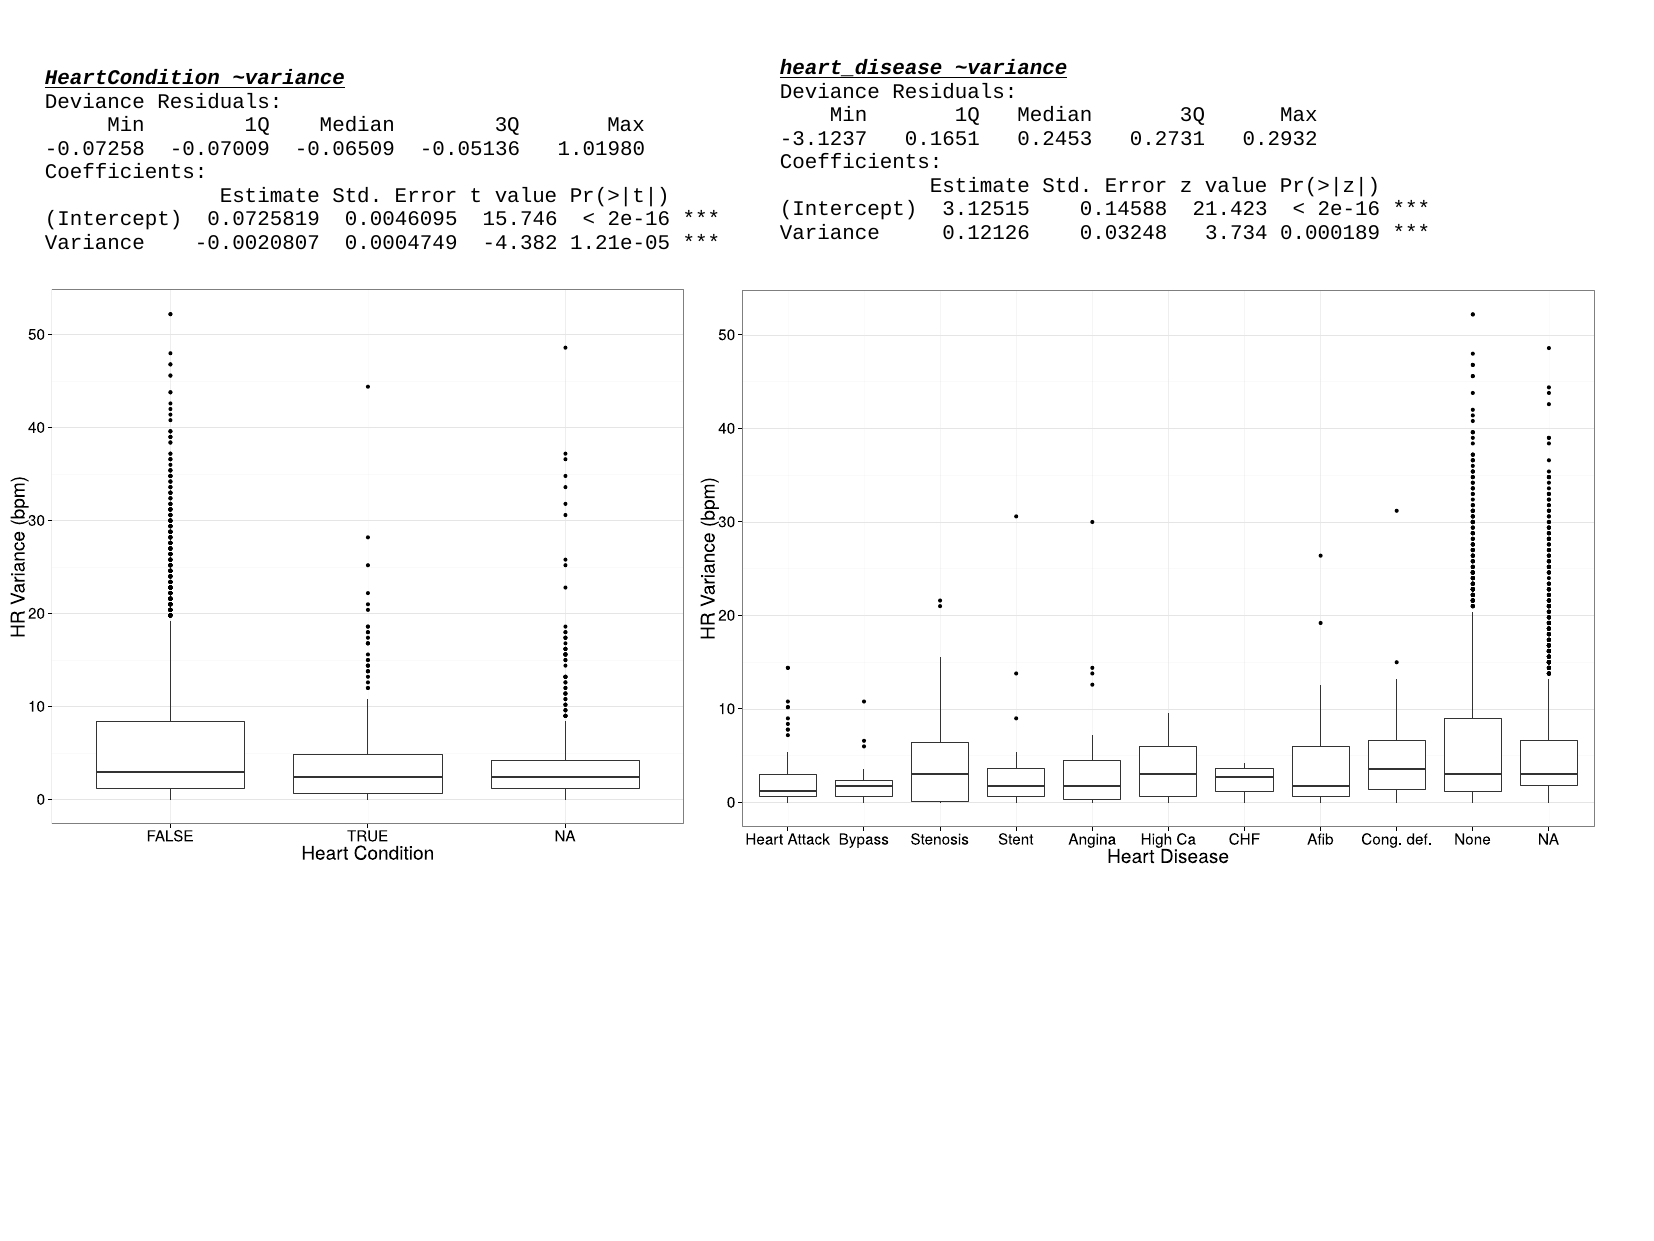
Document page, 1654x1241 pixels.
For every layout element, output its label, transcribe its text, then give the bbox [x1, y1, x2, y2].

text_box heart_disease ~variance Deviance Residuals: Min 1Q Median 3Q Max -3.1237 0.1651 0.2453 0.2731 0.2932 Coefficients: Estimate Std. Error z value Pr(>|z|) (Intercept) 3.12515 0.14588 21.423 < 2e-16 *** Variance 0.12126 0.03248 3.734 0.000189 *** [765, 50, 1645, 256]
picture [690, 276, 1609, 874]
picture [0, 276, 689, 871]
text_box HeartCondition ~variance Deviance Residuals: Min 1Q Median 3Q Max -0.07258 -0.07009 -0.06509 -0.05136 1.01980 Coefficients: Estimate Std. Error t value Pr(>|t|) (Intercept) 0.0725819 0.0046095 15.746 < 2e-16 *** Variance -0.0020807 0.0004749 -4.382 1.21e-05 *** [30, 60, 735, 265]
